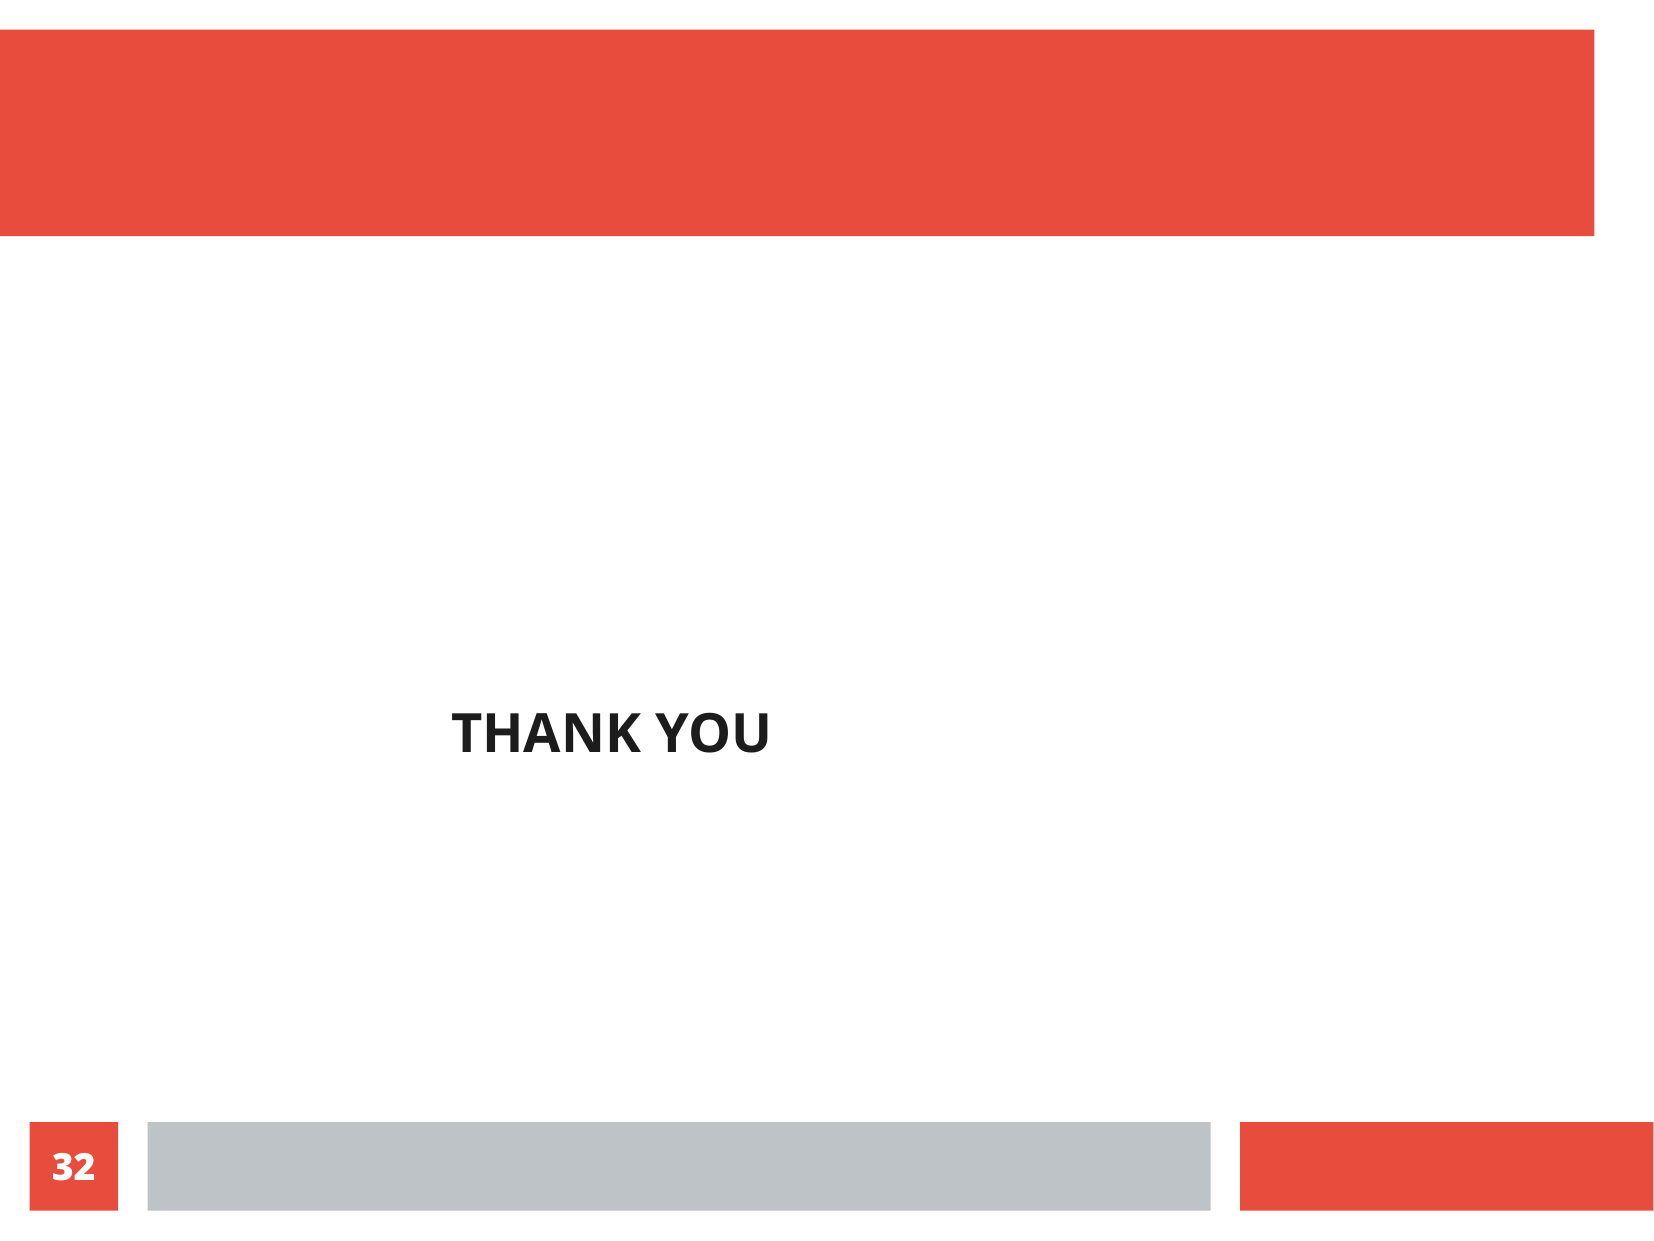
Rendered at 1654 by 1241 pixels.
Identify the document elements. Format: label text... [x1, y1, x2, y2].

subtitle THANK YOU [59, 324, 1565, 1093]
